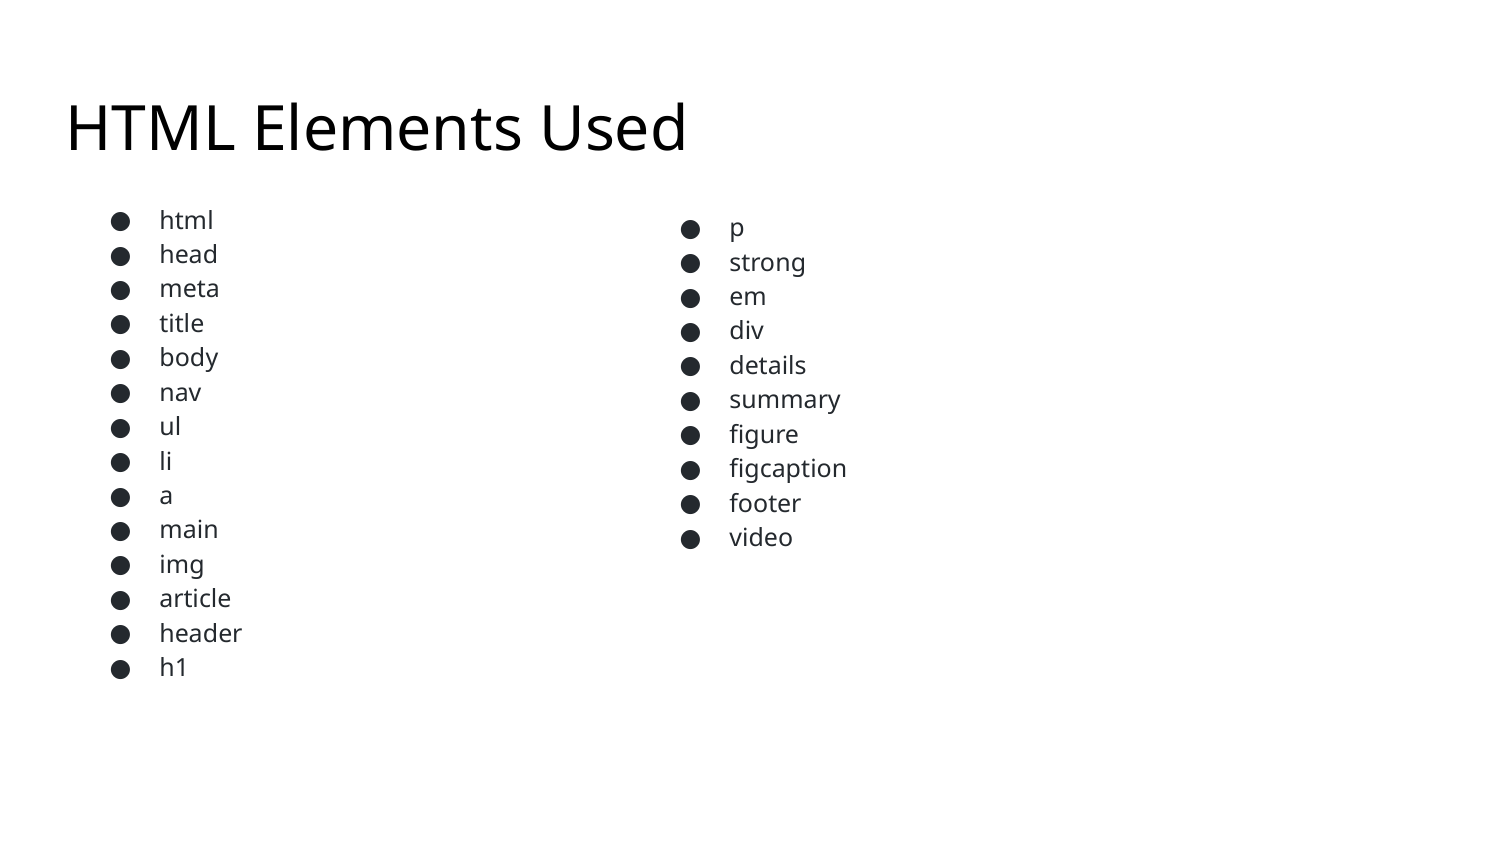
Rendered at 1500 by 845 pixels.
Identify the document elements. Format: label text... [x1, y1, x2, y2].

text_box p strong em div details summary figure figcaption footer video [639, 192, 915, 739]
text_box HTML Elements Used [50, 72, 1449, 167]
text_box html head meta title body nav ul li a main img article header h1 [69, 184, 291, 732]
